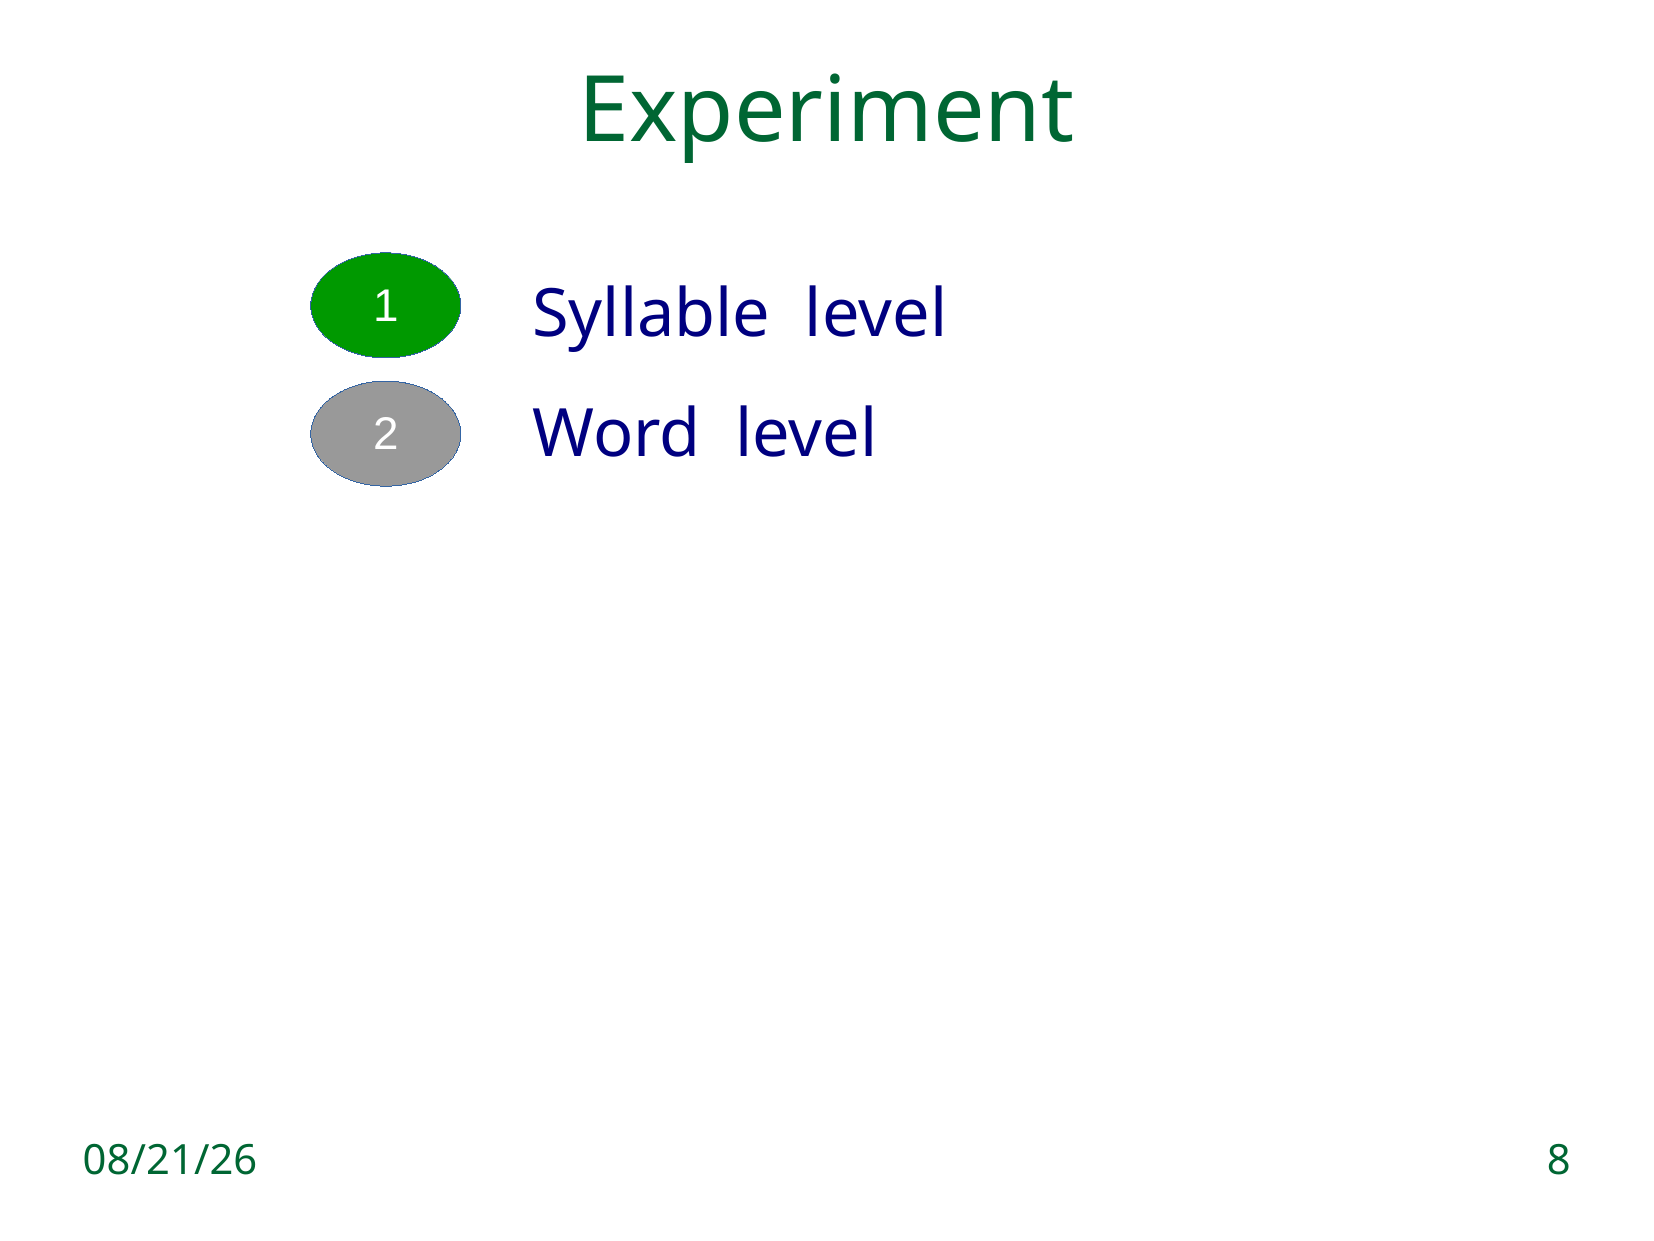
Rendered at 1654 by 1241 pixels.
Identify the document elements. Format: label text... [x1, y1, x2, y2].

text_box 2 [310, 381, 461, 487]
text_box 1 [310, 252, 461, 358]
title Experiment [0, 2, 1654, 210]
list Syllable level Word level [461, 264, 1654, 1066]
